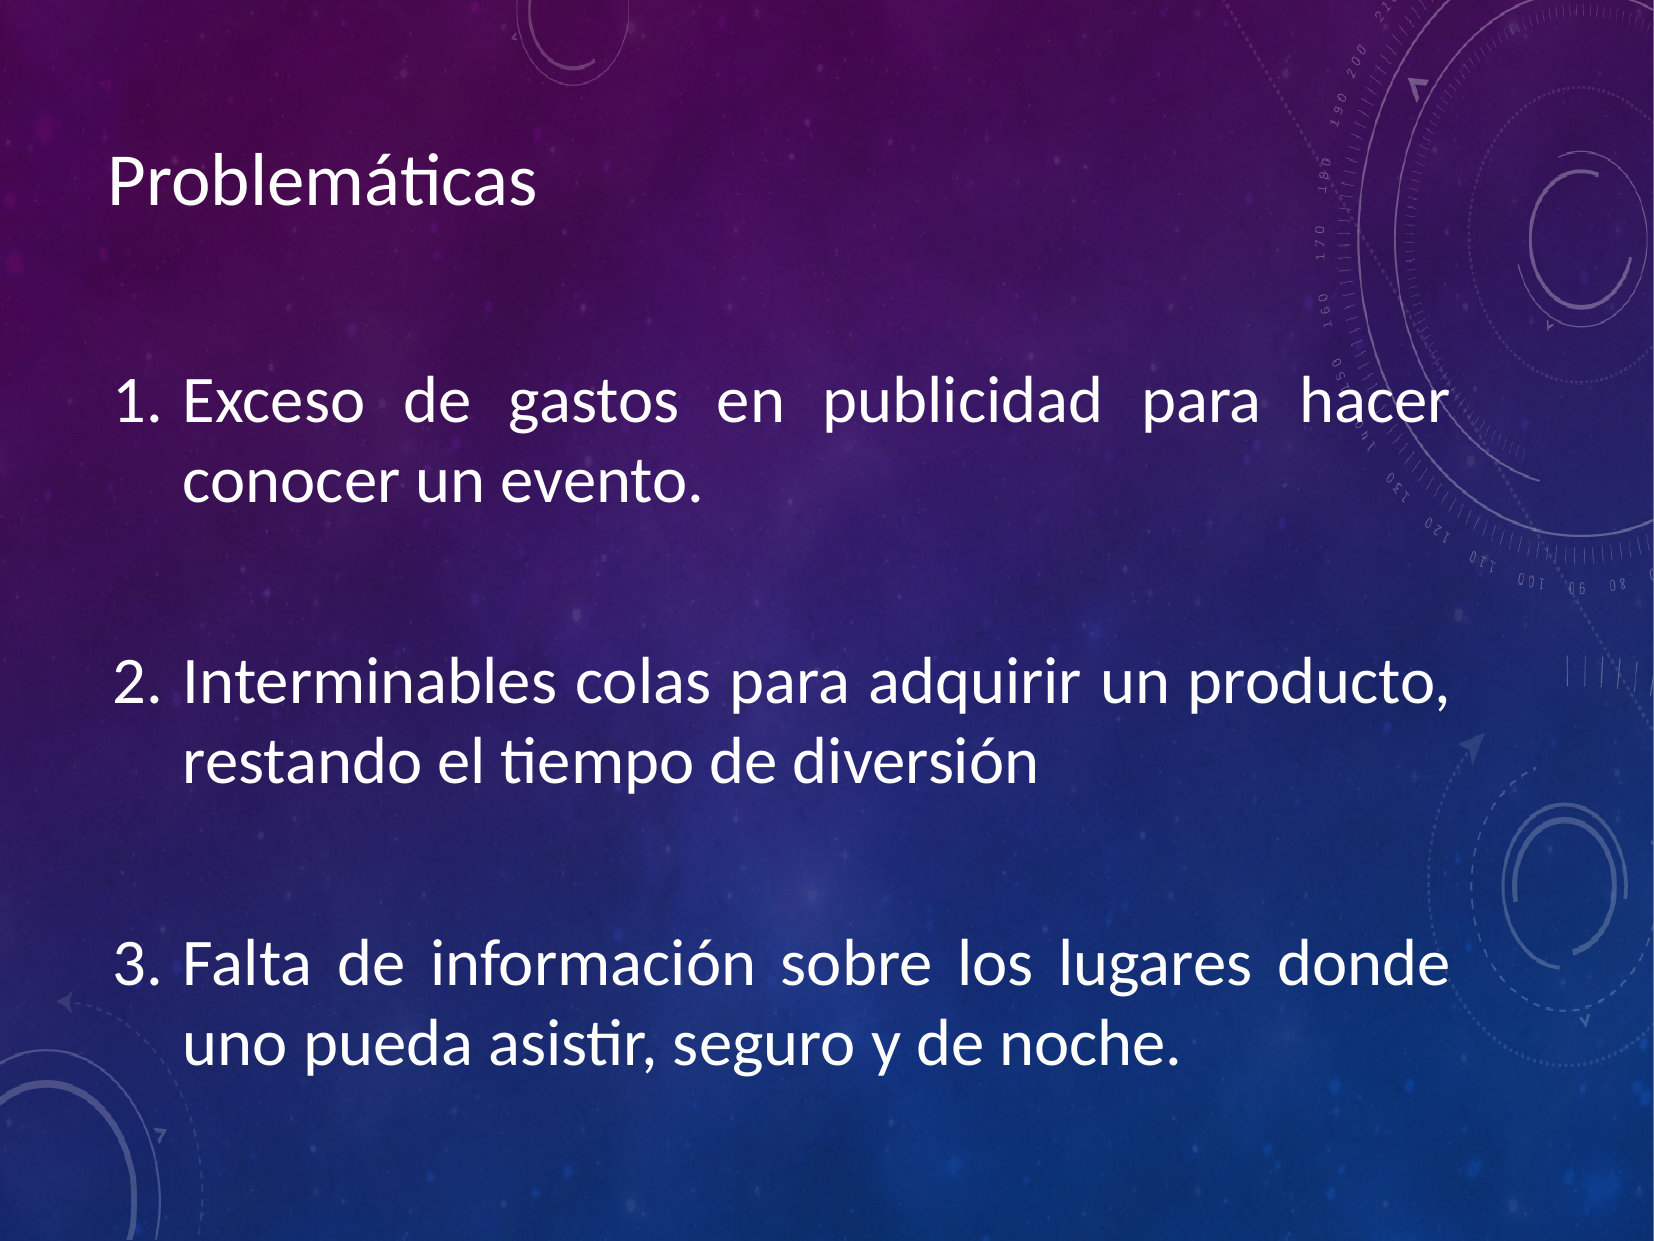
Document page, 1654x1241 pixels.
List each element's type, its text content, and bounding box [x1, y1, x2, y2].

title Problemáticas [92, 43, 1467, 307]
list Exceso de gastos en publicidad para hacer conocer un evento. Interminables colas para adquirir un producto, restando el tiempo de diversión Falta de información sobre los lugares donde uno pueda asistir, seguro y de noche. [92, 387, 1467, 1048]
picture [0, 0, 1654, 1241]
